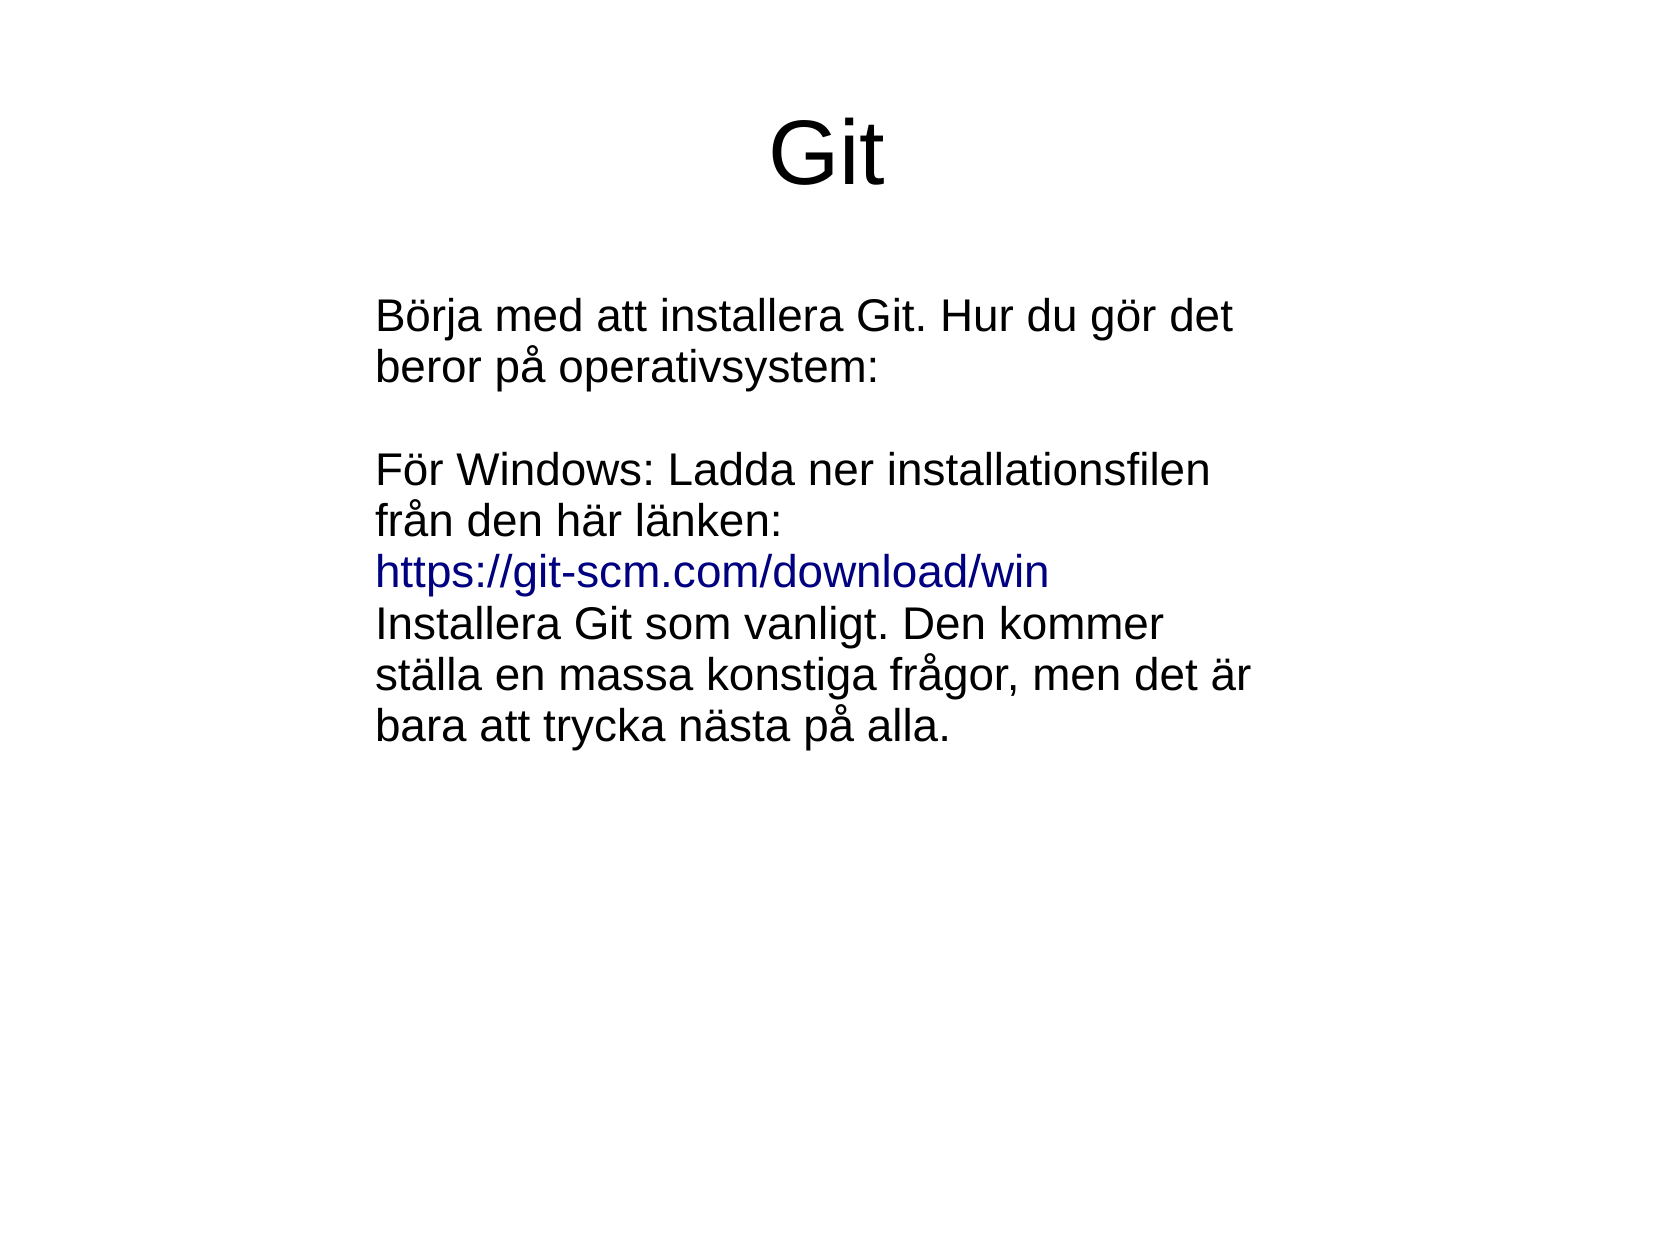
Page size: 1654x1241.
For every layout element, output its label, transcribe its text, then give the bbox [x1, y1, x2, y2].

title Git [82, 49, 1571, 257]
subtitle Börja med att installera Git. Hur du gör det beror på operativsystem: För Windows: Ladda ner installationsfilen från den här länken: https://git-scm.com/download/win Installera Git som vanligt. Den kommer ställa en massa konstiga frågor, men det är bara att trycka nästa på alla. [375, 290, 1279, 1010]
